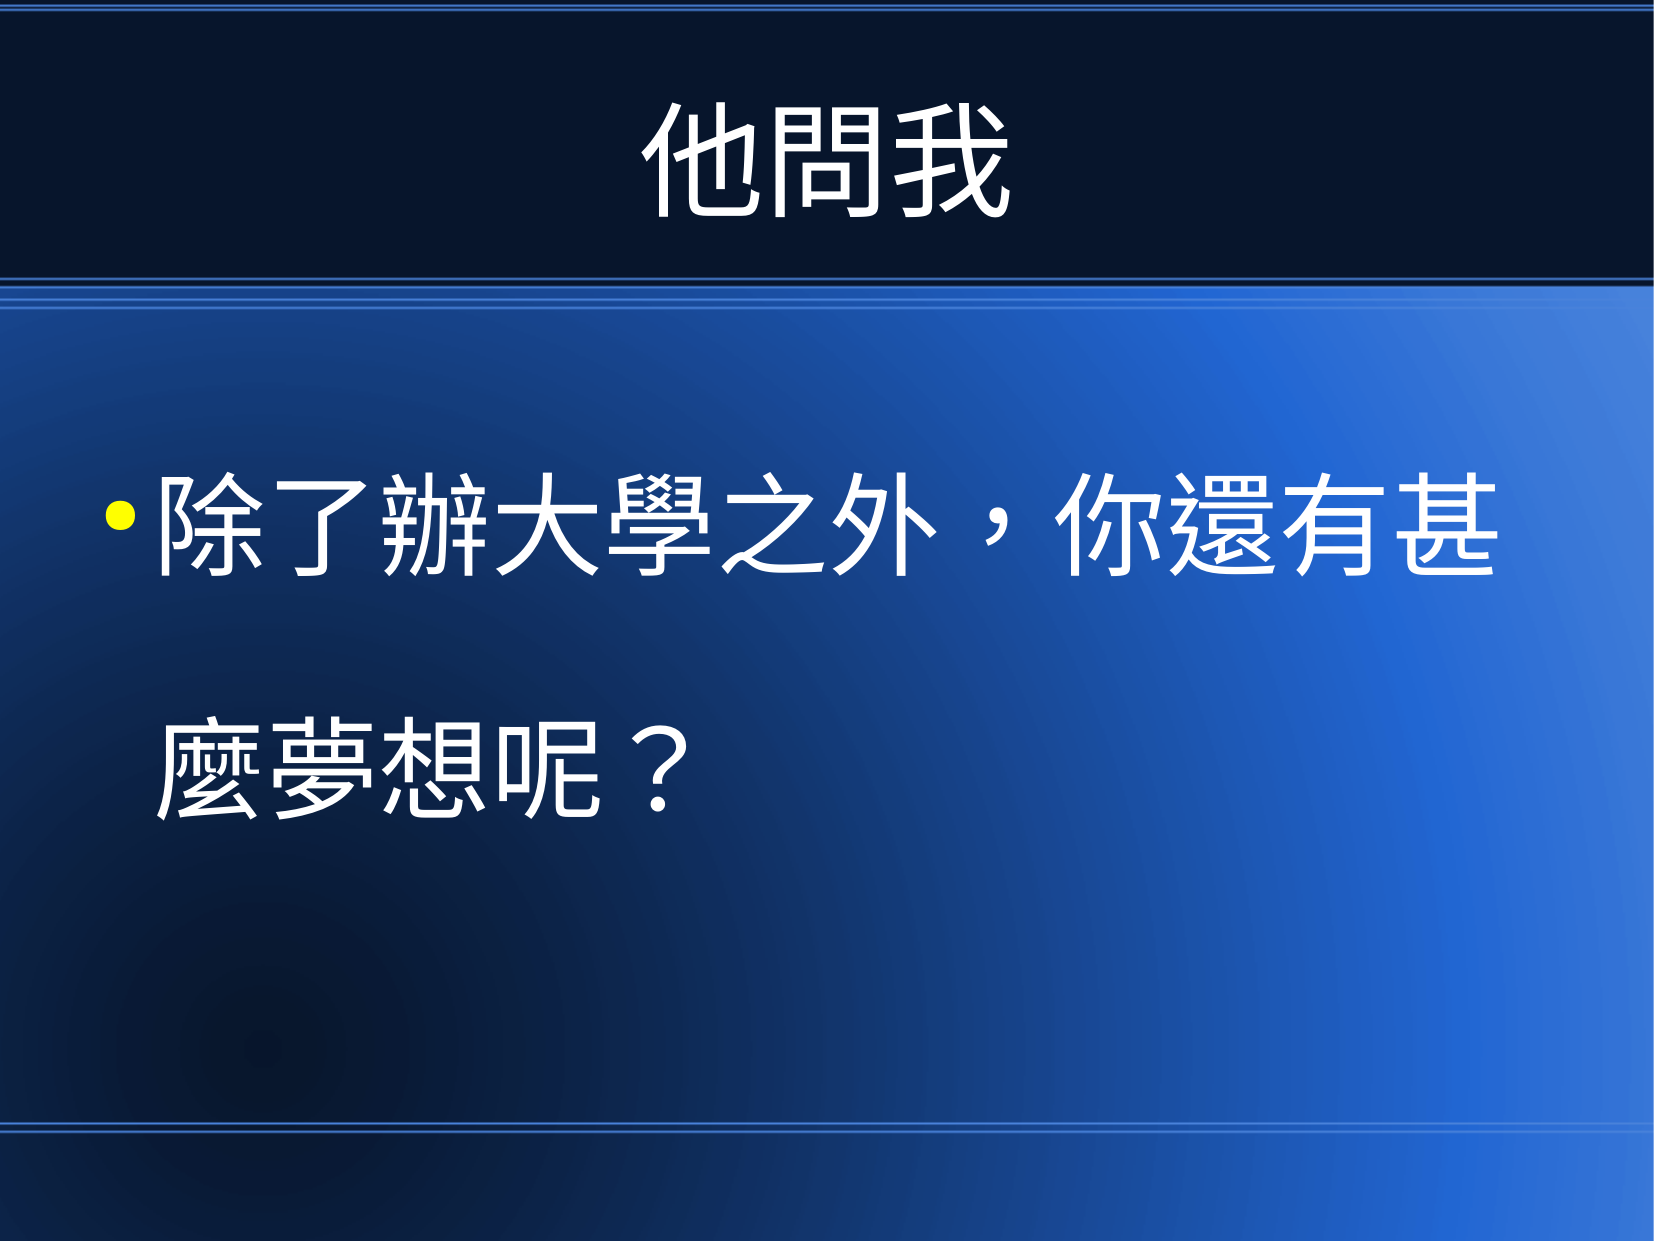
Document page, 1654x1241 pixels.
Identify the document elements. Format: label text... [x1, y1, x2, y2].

title 他問我 [82, 49, 1571, 257]
list 除了辦大學之外，你還有甚麼夢想呢？ [82, 355, 1571, 1241]
picture [0, 0, 1654, 1241]
